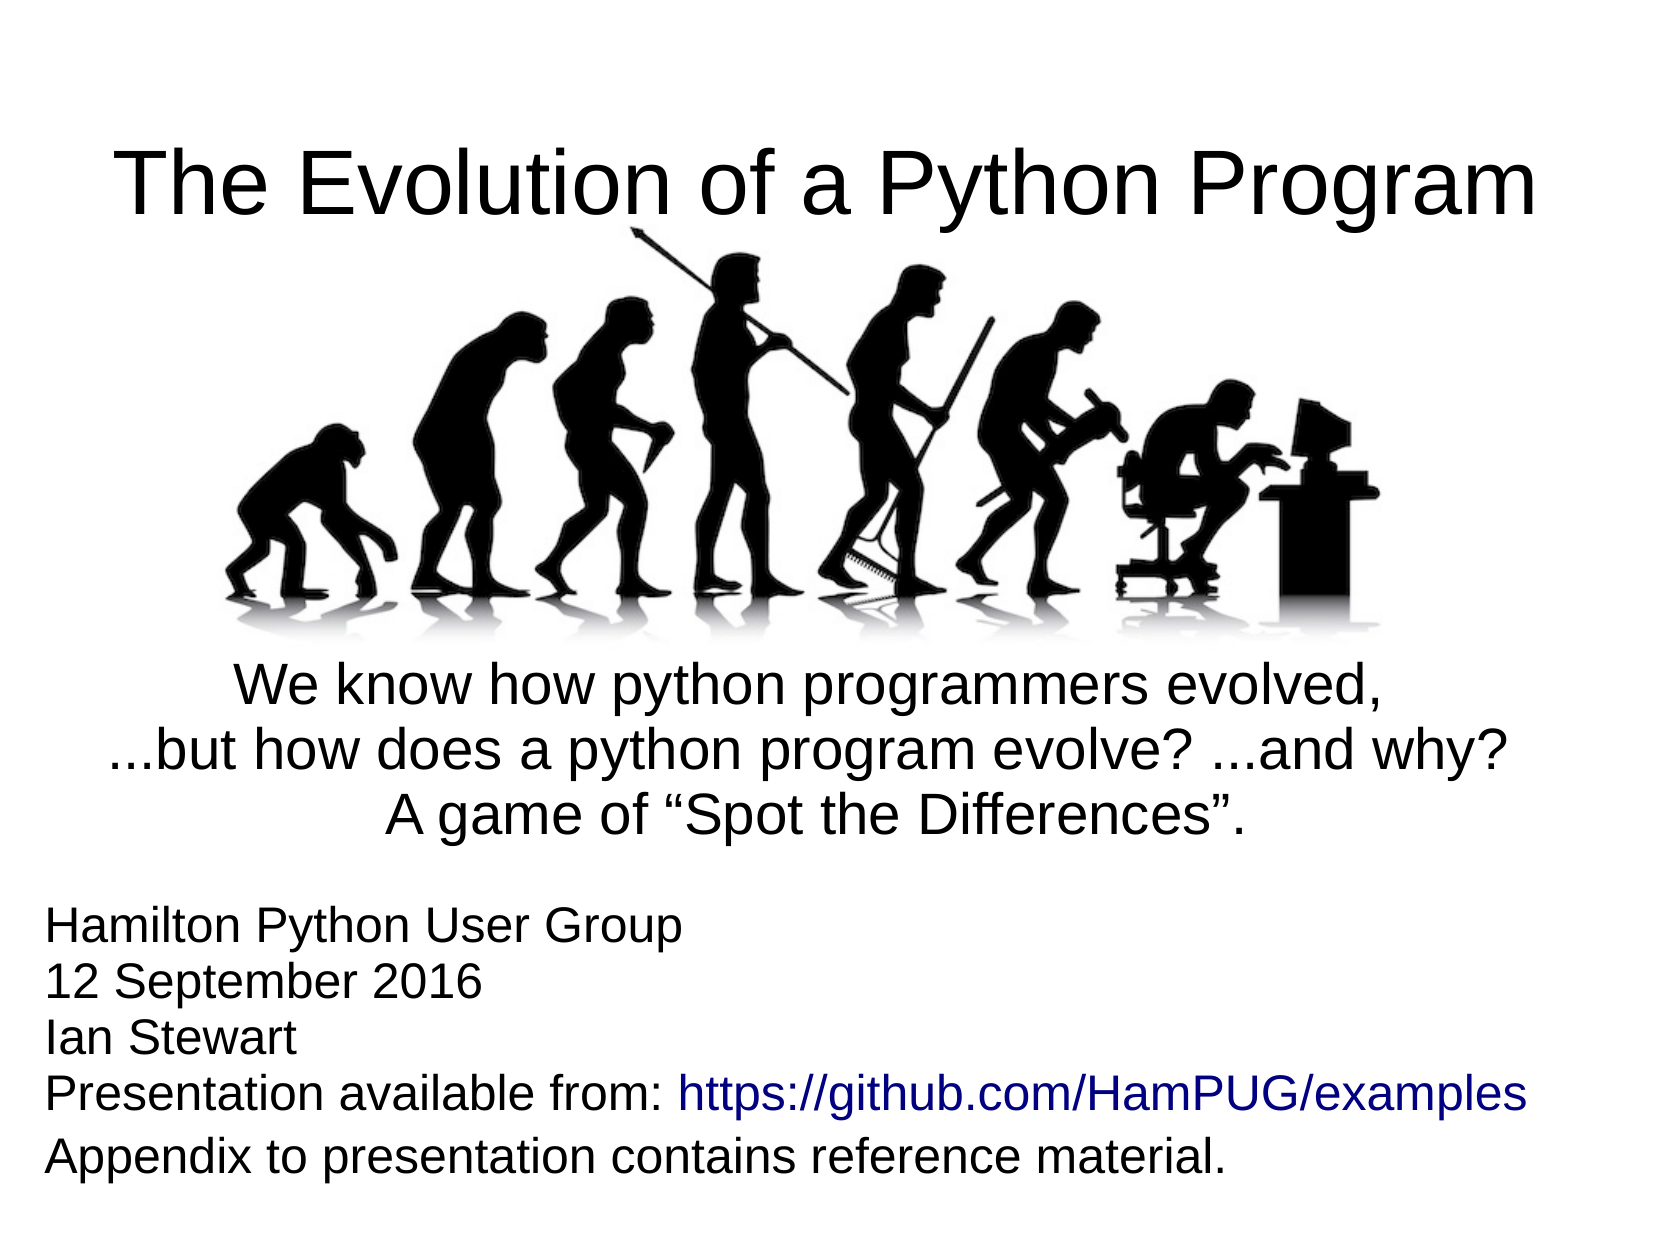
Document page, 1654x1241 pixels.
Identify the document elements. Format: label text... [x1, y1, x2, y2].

picture [182, 287, 1433, 622]
title The Evolution of a Python Program [82, 79, 1571, 287]
title We know how python programmers evolved, ...but how does a python program evolve? ...and why? A game of “Spot the Differences”. [73, 622, 1562, 875]
title Hamilton Python User Group 12 September 2016 Ian Stewart Presentation available from: https://github.com/HamPUG/examples Appendix to presentation contains reference material. [44, 875, 1596, 1208]
